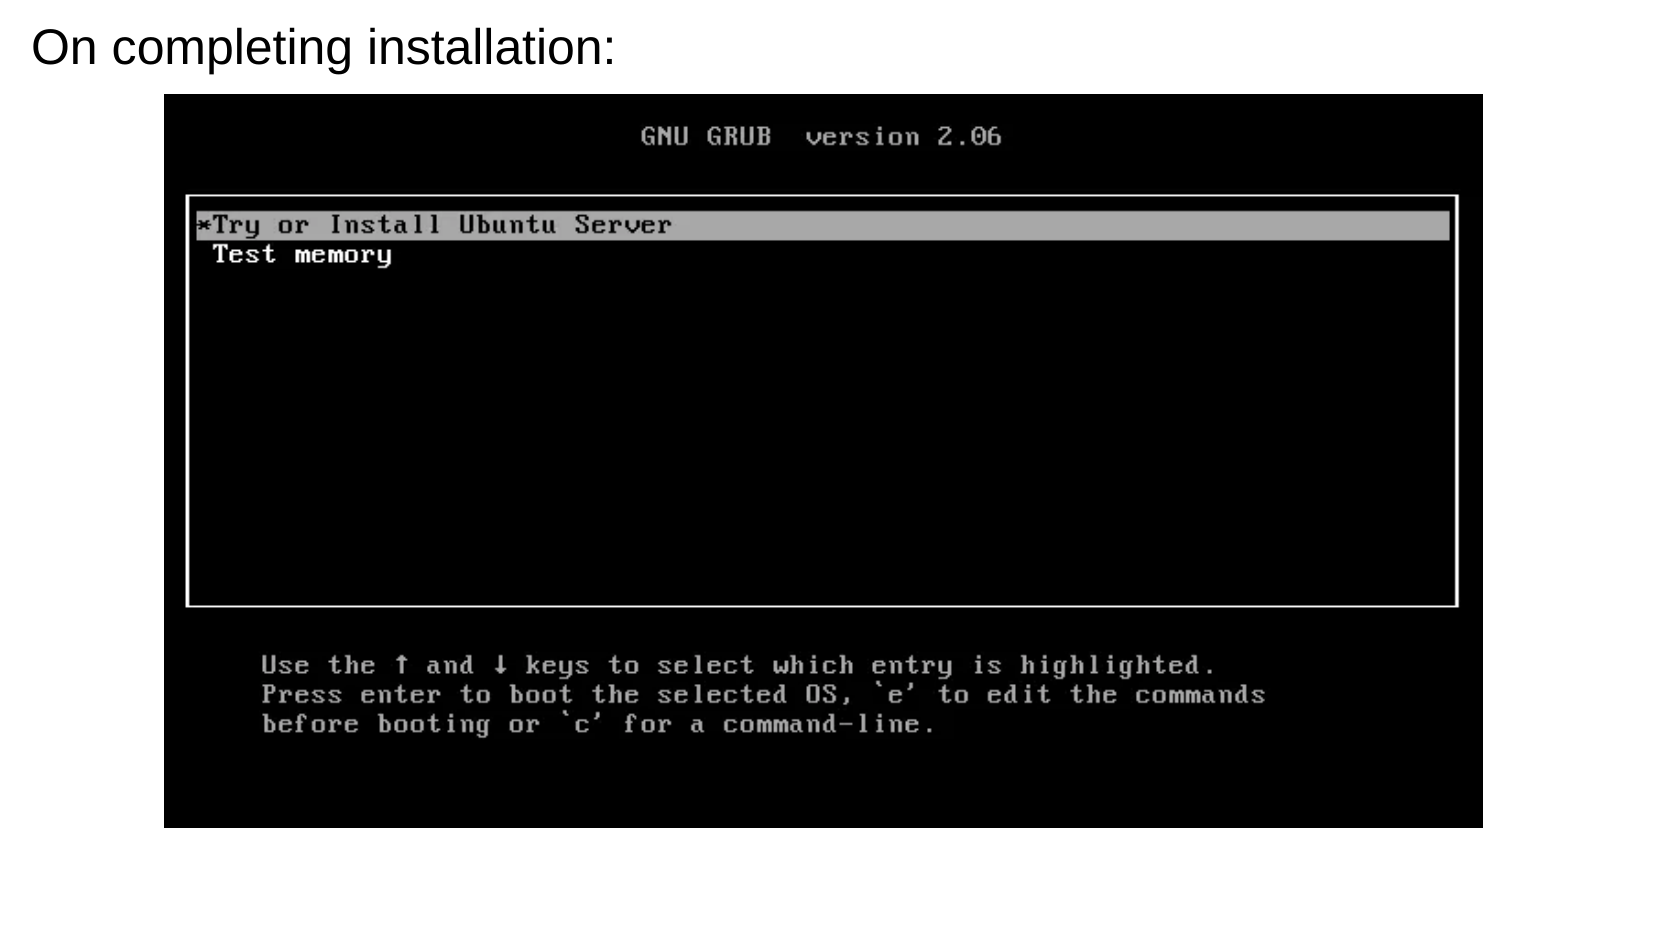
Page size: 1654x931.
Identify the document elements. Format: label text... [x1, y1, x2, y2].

subtitle On completing installation: [31, 18, 1520, 349]
picture [164, 94, 1483, 828]
